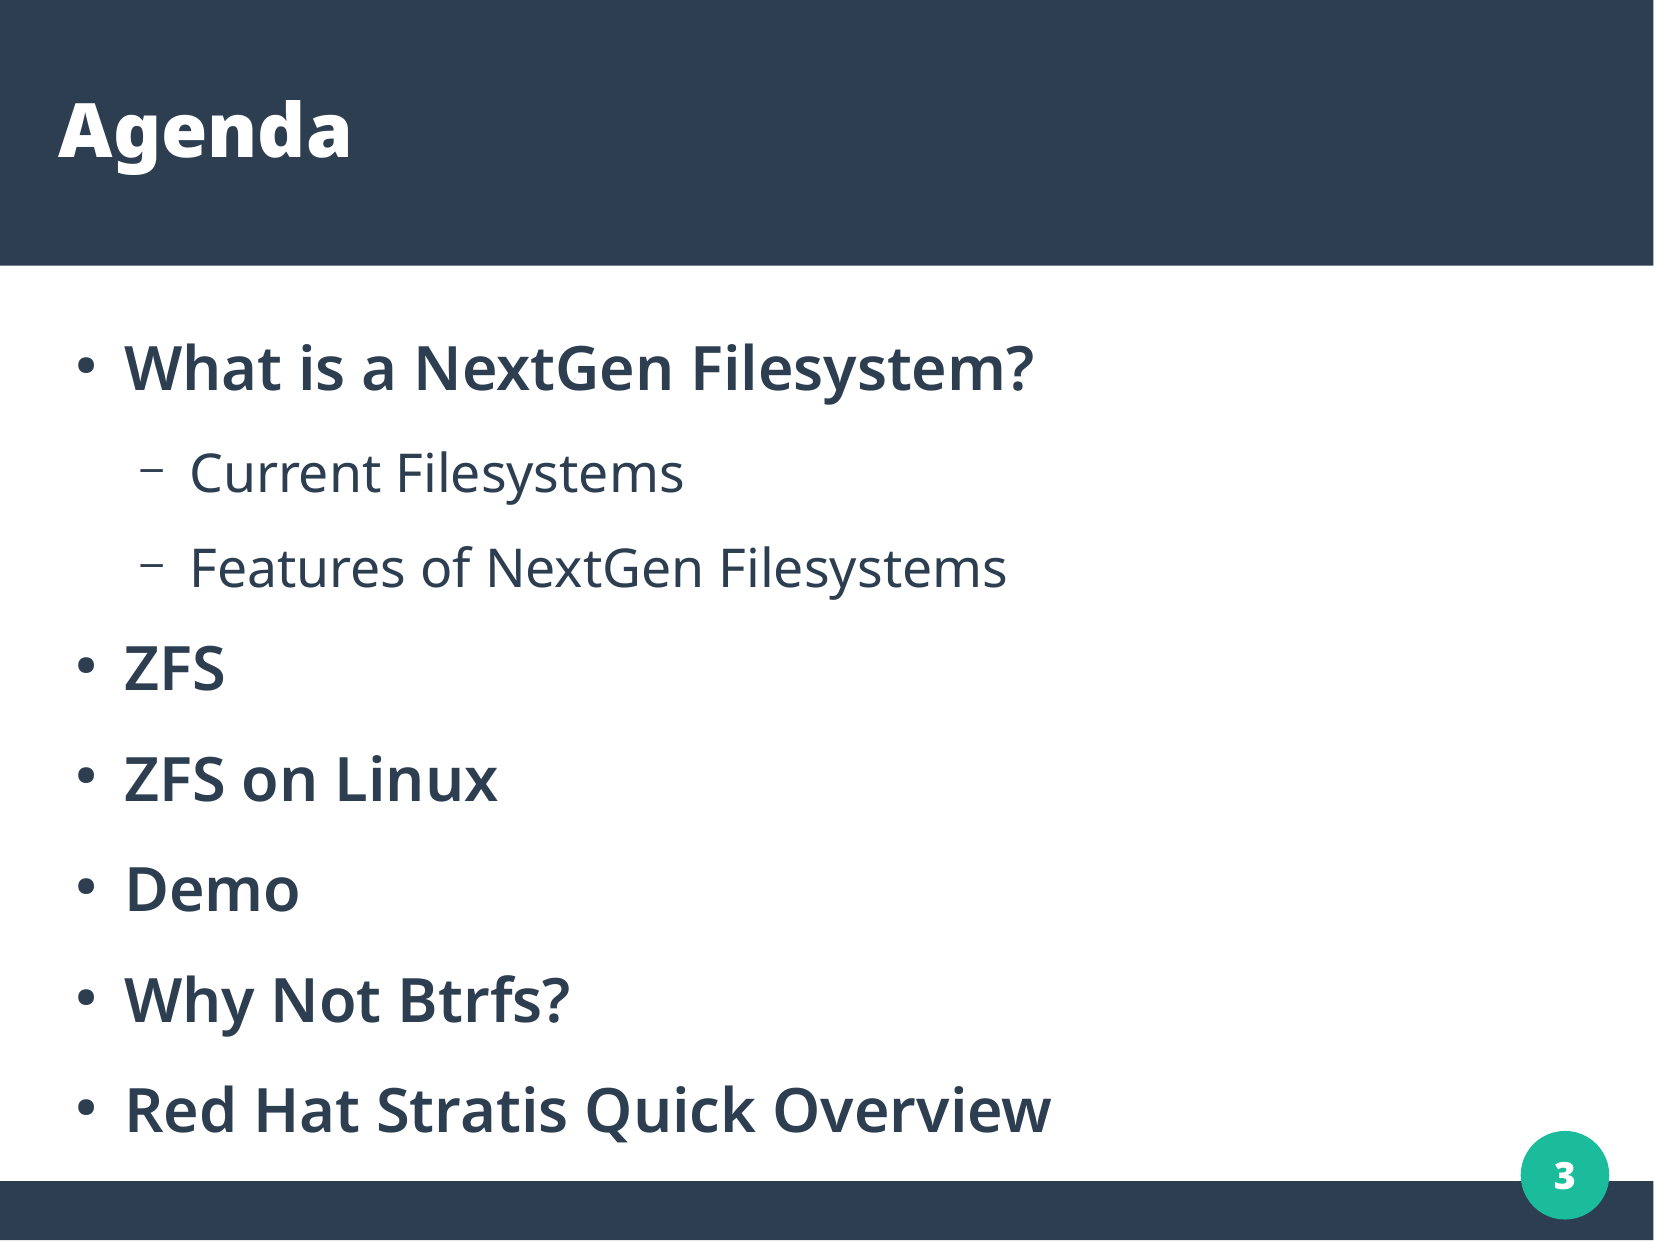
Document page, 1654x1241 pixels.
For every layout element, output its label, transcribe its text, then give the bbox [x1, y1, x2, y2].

title Agenda [59, 49, 1595, 207]
list What is a NextGen Filesystem? Current Filesystems Features of NextGen Filesystems ZFS ZFS on Linux Demo Why Not Btrfs? Red Hat Stratis Quick Overview [59, 324, 1595, 1152]
